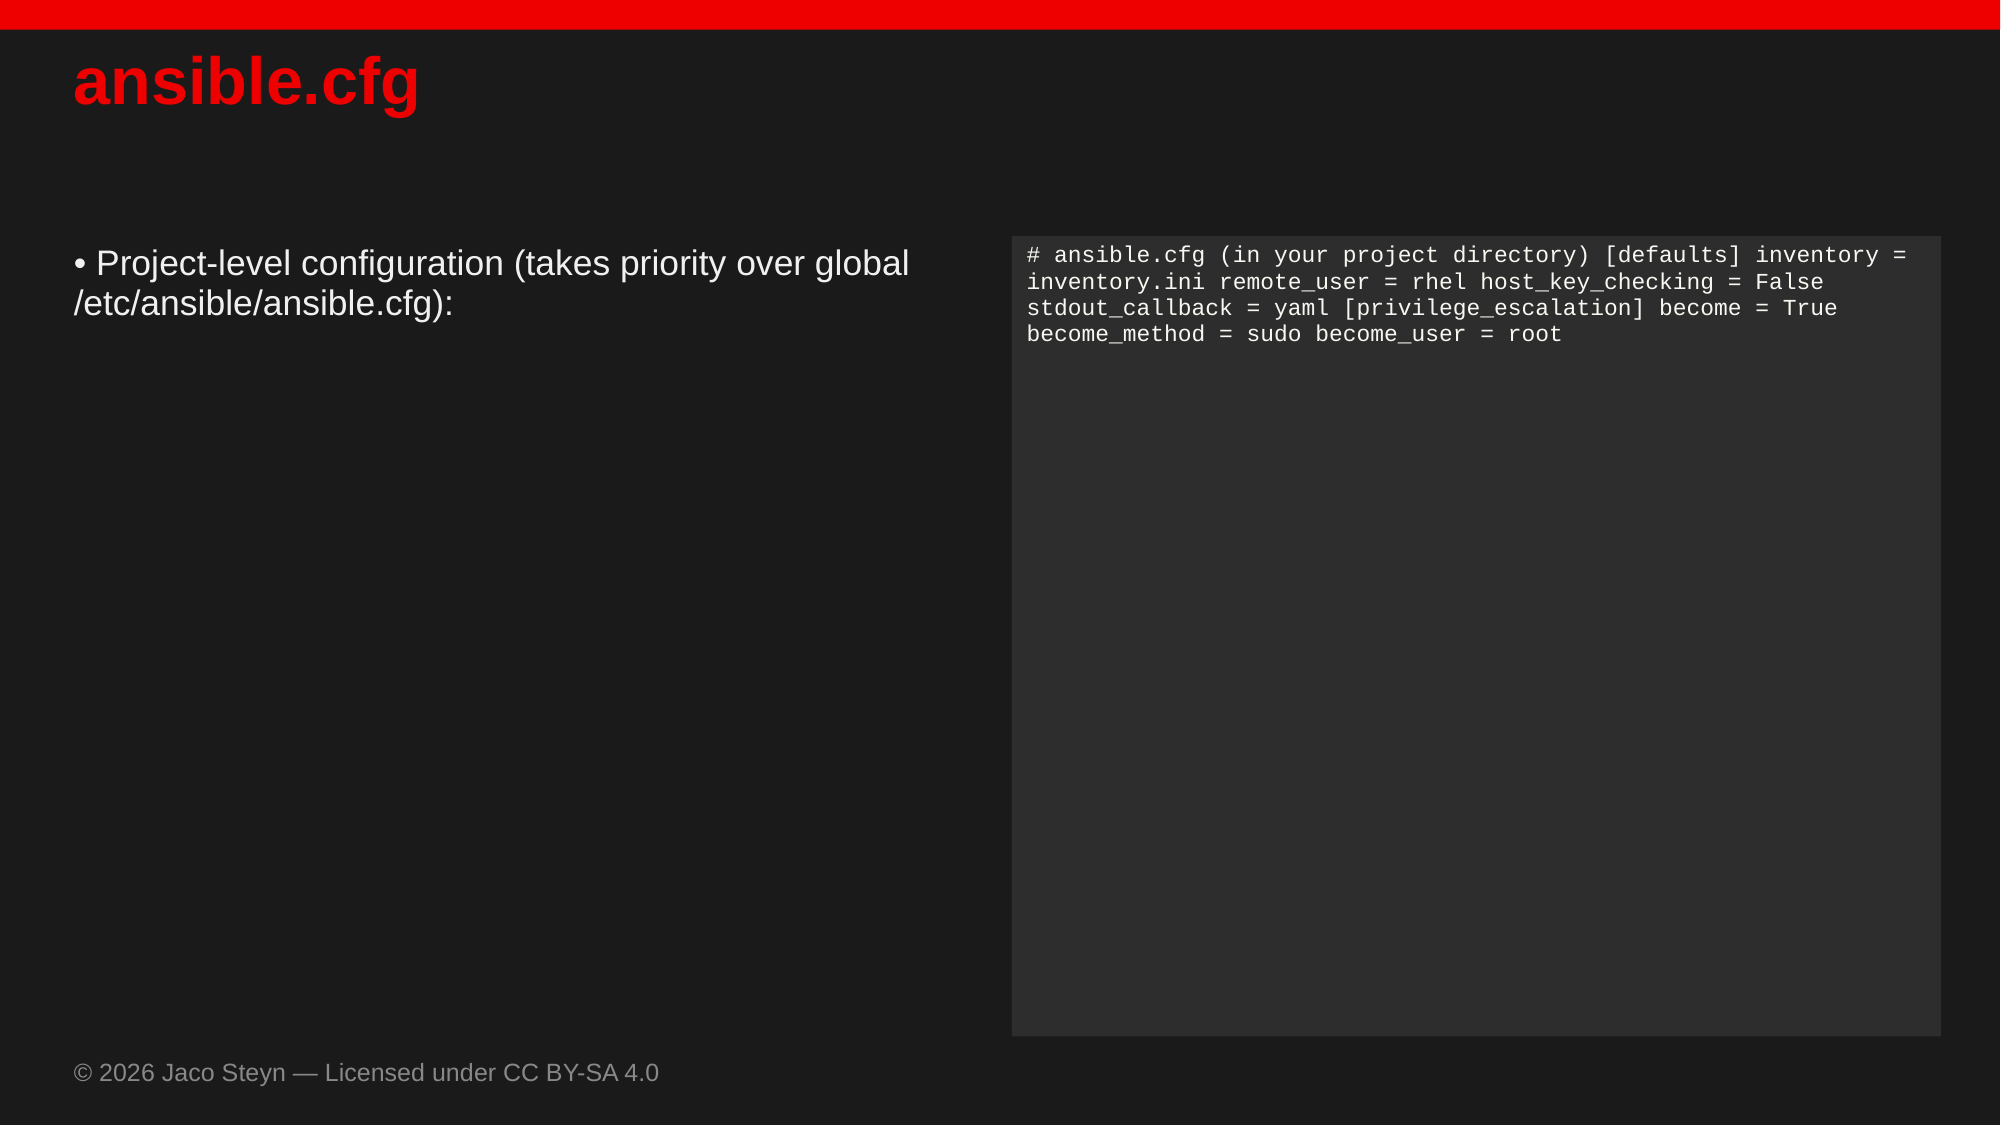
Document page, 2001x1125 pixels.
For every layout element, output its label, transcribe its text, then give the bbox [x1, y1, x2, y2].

text_box # ansible.cfg (in your project directory) [defaults] inventory = inventory.ini remote_user = rhel host_key_checking = False stdout_callback = yaml [privilege_escalation] become = True become_method = sudo become_user = root [1011, 236, 1942, 1037]
text_box ansible.cfg [59, 36, 1942, 208]
text_box © 2026 Jaco Steyn — Licensed under CC BY-SA 4.0 [59, 1051, 1942, 1093]
text_box [0, 0, 2001, 30]
text_box • Project-level configuration (takes priority over global /etc/ansible/ansible.cfg): [59, 236, 989, 1037]
